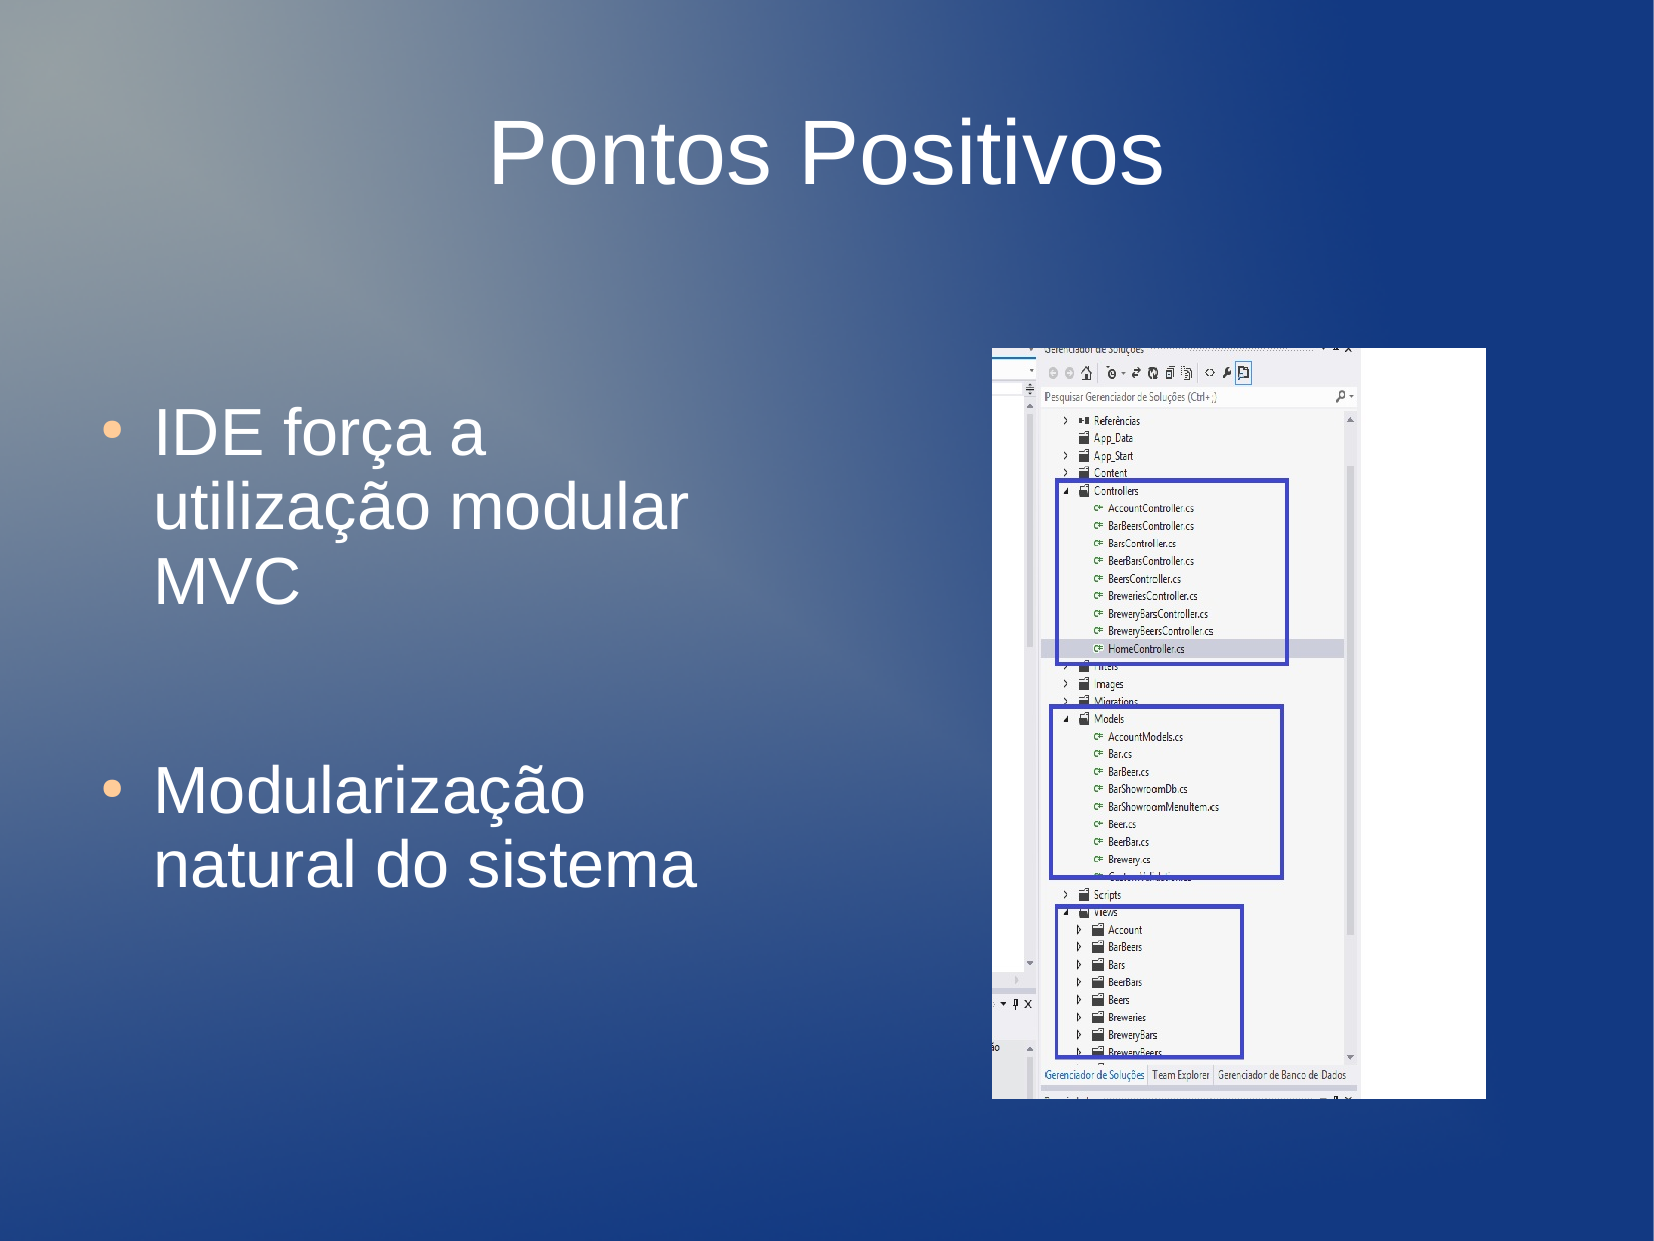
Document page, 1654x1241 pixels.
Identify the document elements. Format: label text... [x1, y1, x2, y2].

title Pontos Positivos [82, 49, 1571, 257]
picture [0, 0, 1654, 1241]
list IDE força a utilização modular MVC Modularização natural do sistema [82, 290, 780, 1182]
